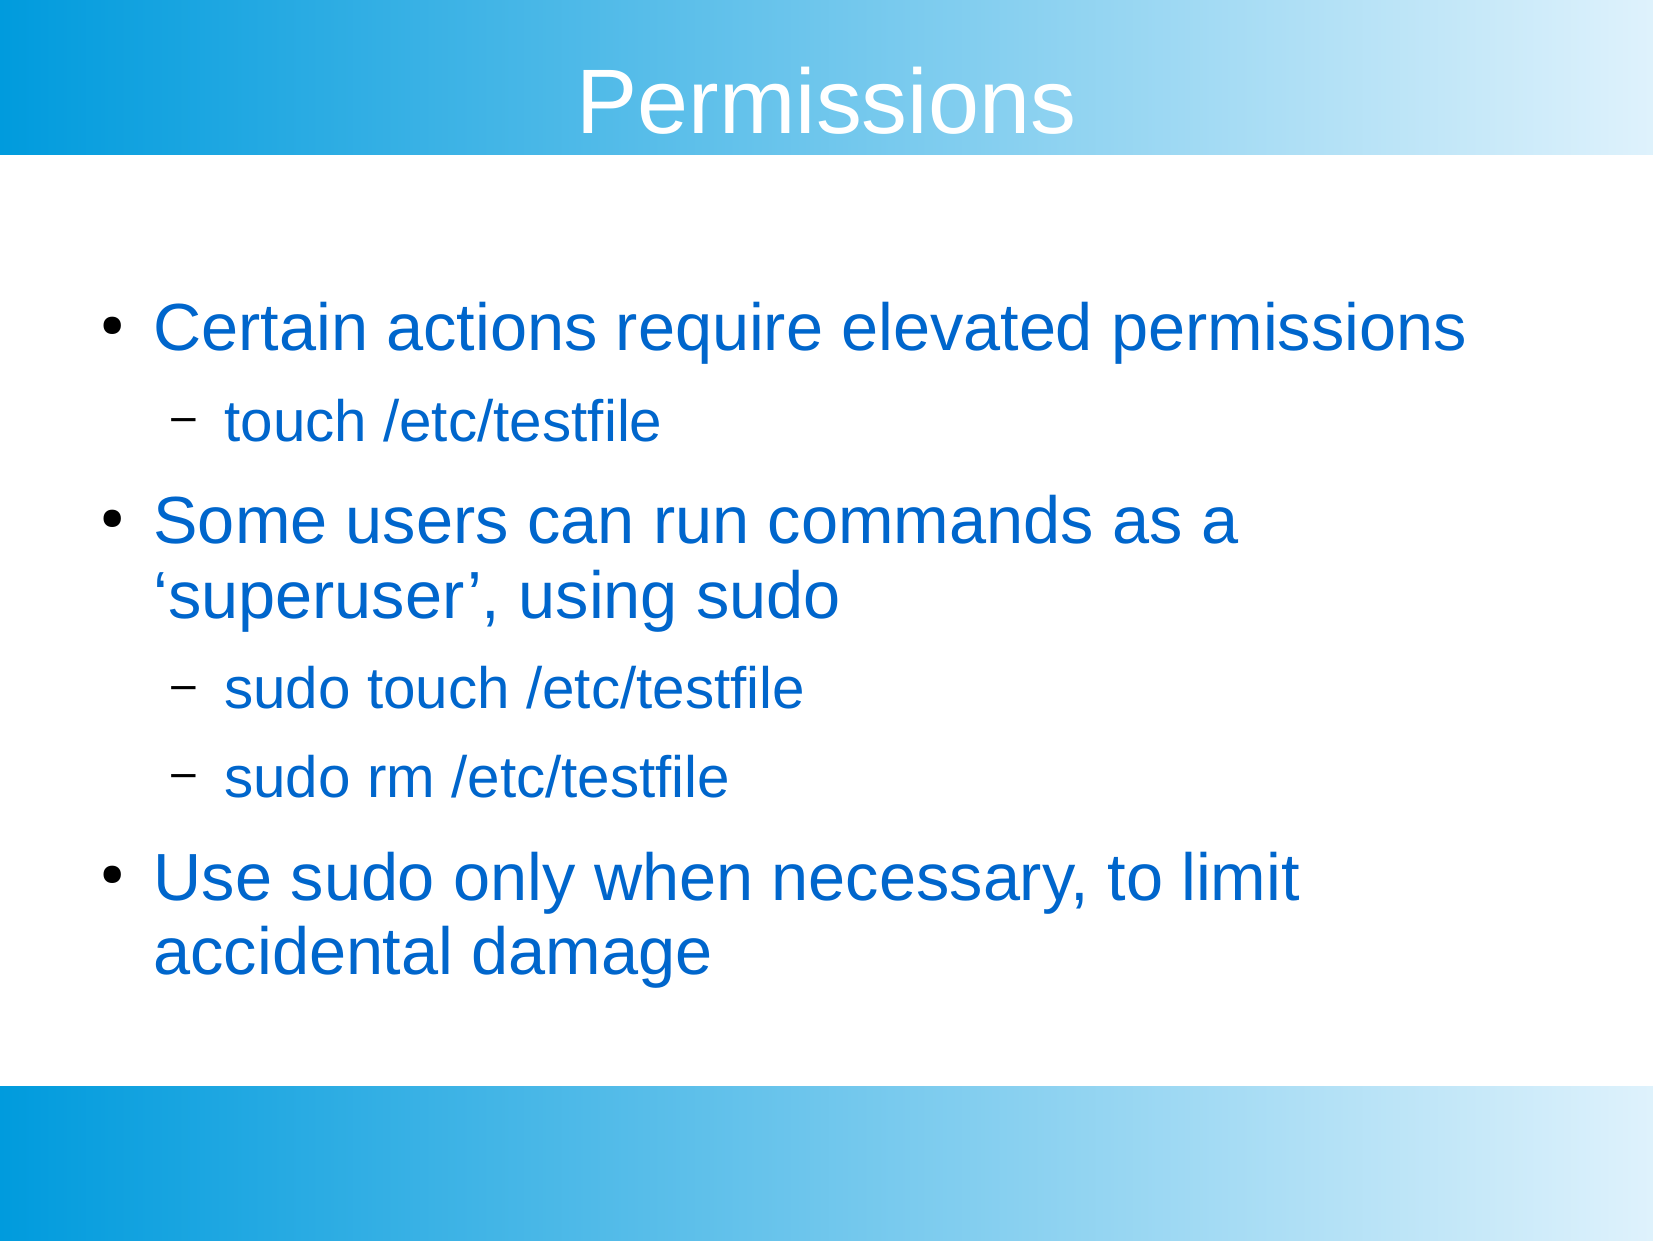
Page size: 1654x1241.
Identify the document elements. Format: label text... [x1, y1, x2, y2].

title Permissions [82, 49, 1571, 155]
list Certain actions require elevated permissions touch /etc/testfile Some users can run commands as a ‘superuser’, using sudo sudo touch /etc/testfile sudo rm /etc/testfile Use sudo only when necessary, to limit accidental damage [82, 290, 1571, 1010]
